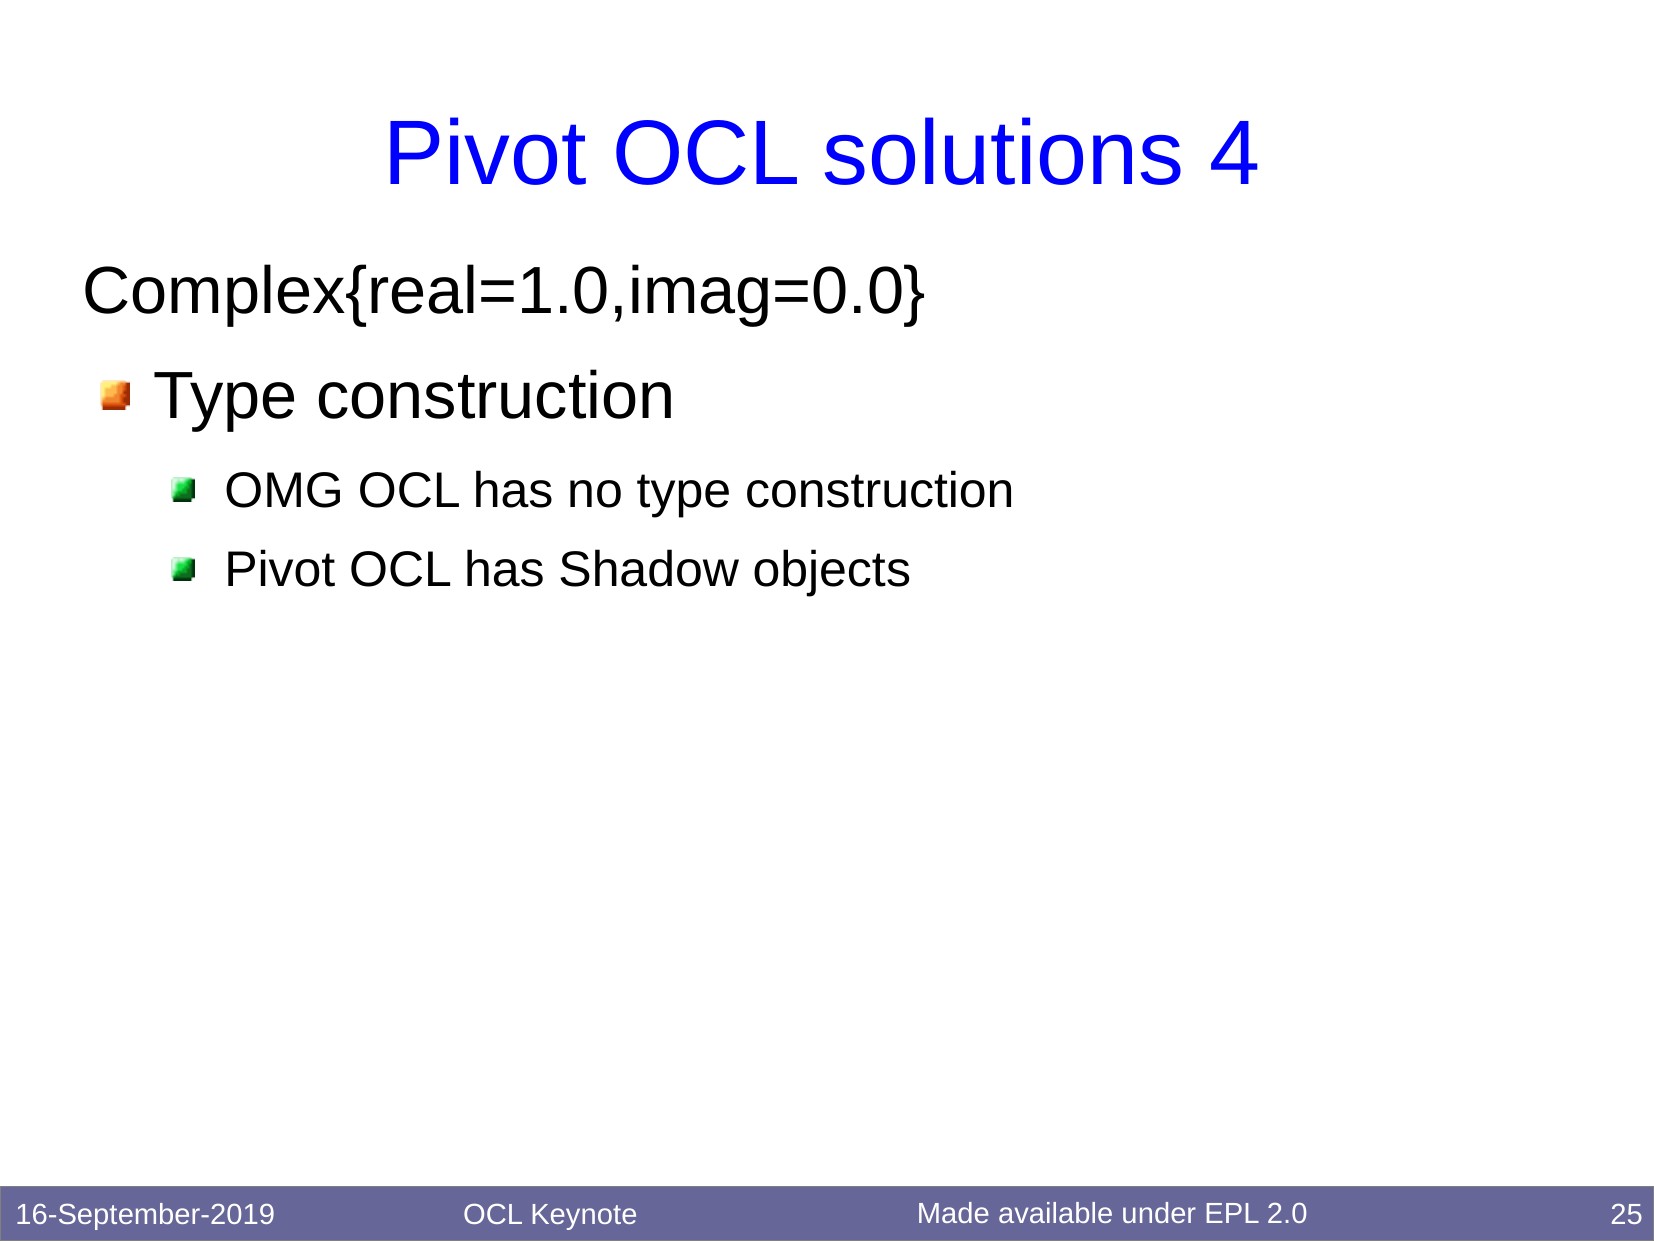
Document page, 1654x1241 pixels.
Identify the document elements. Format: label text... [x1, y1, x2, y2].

list Complex{real=1.0,imag=0.0} Type construction OMG OCL has no type construction Pivot OCL has Shadow objects [82, 253, 1654, 1241]
title Pivot OCL solutions 4 [78, 49, 1567, 257]
